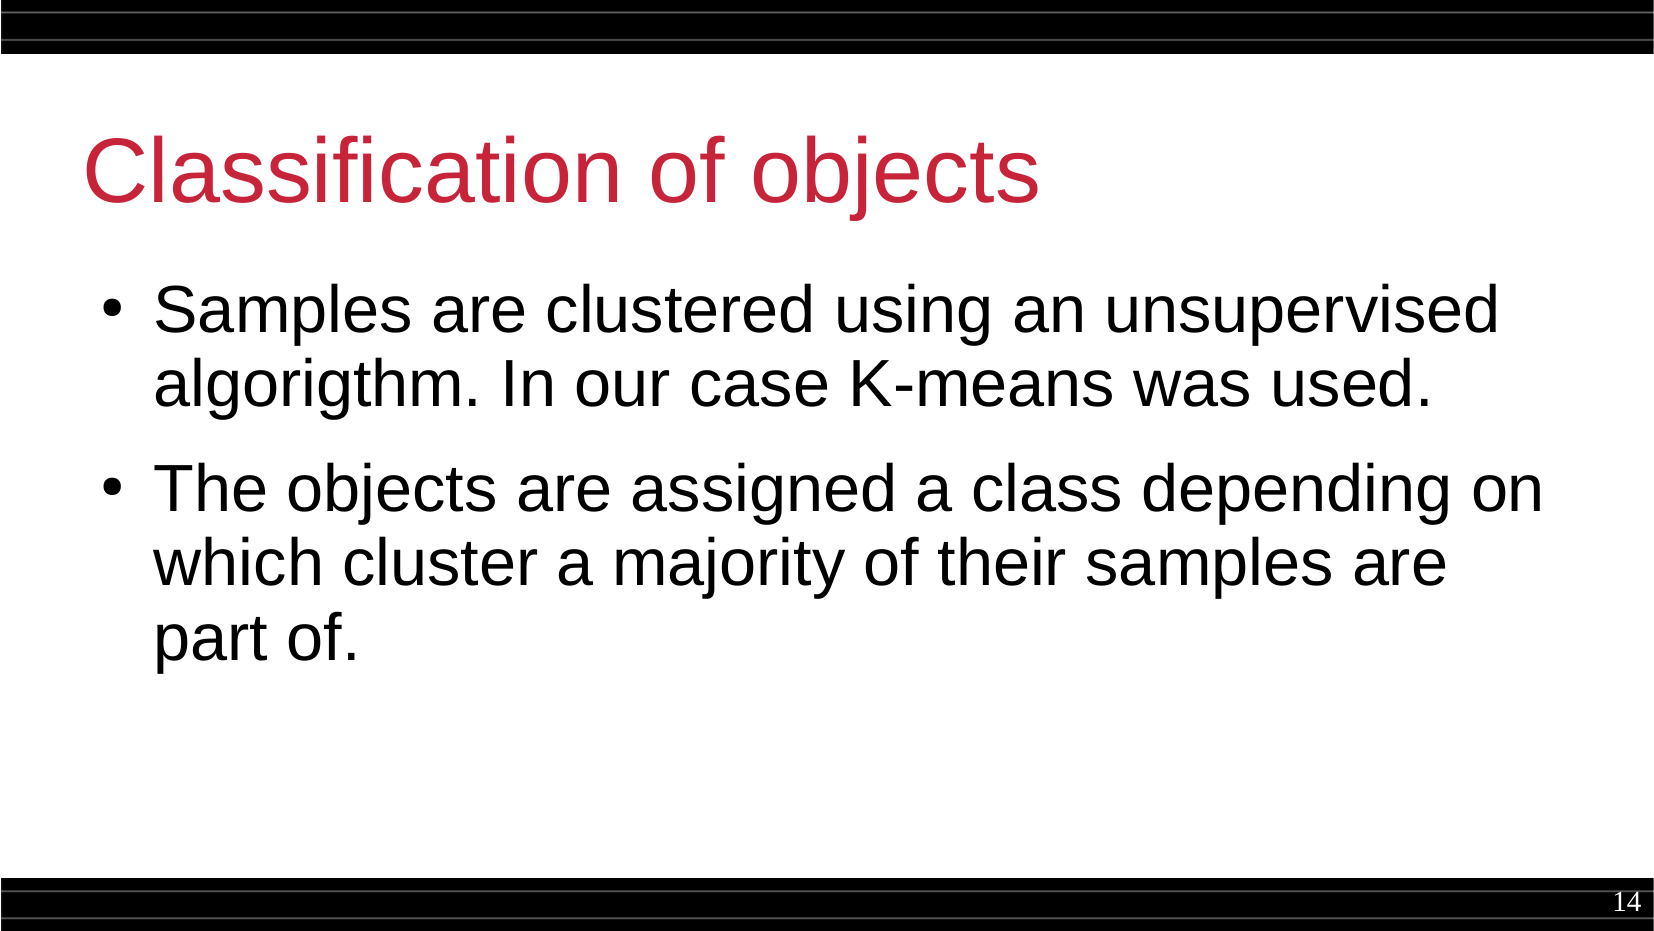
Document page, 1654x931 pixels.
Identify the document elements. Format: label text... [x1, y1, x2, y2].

title Classification of objects [82, 92, 1571, 249]
picture [1, 0, 1654, 54]
picture [1, 878, 1654, 931]
list Samples are clustered using an unsupervised algorigthm. In our case K-means was used. The objects are assigned a class depending on which cluster a majority of their samples are part of. [82, 271, 1571, 758]
